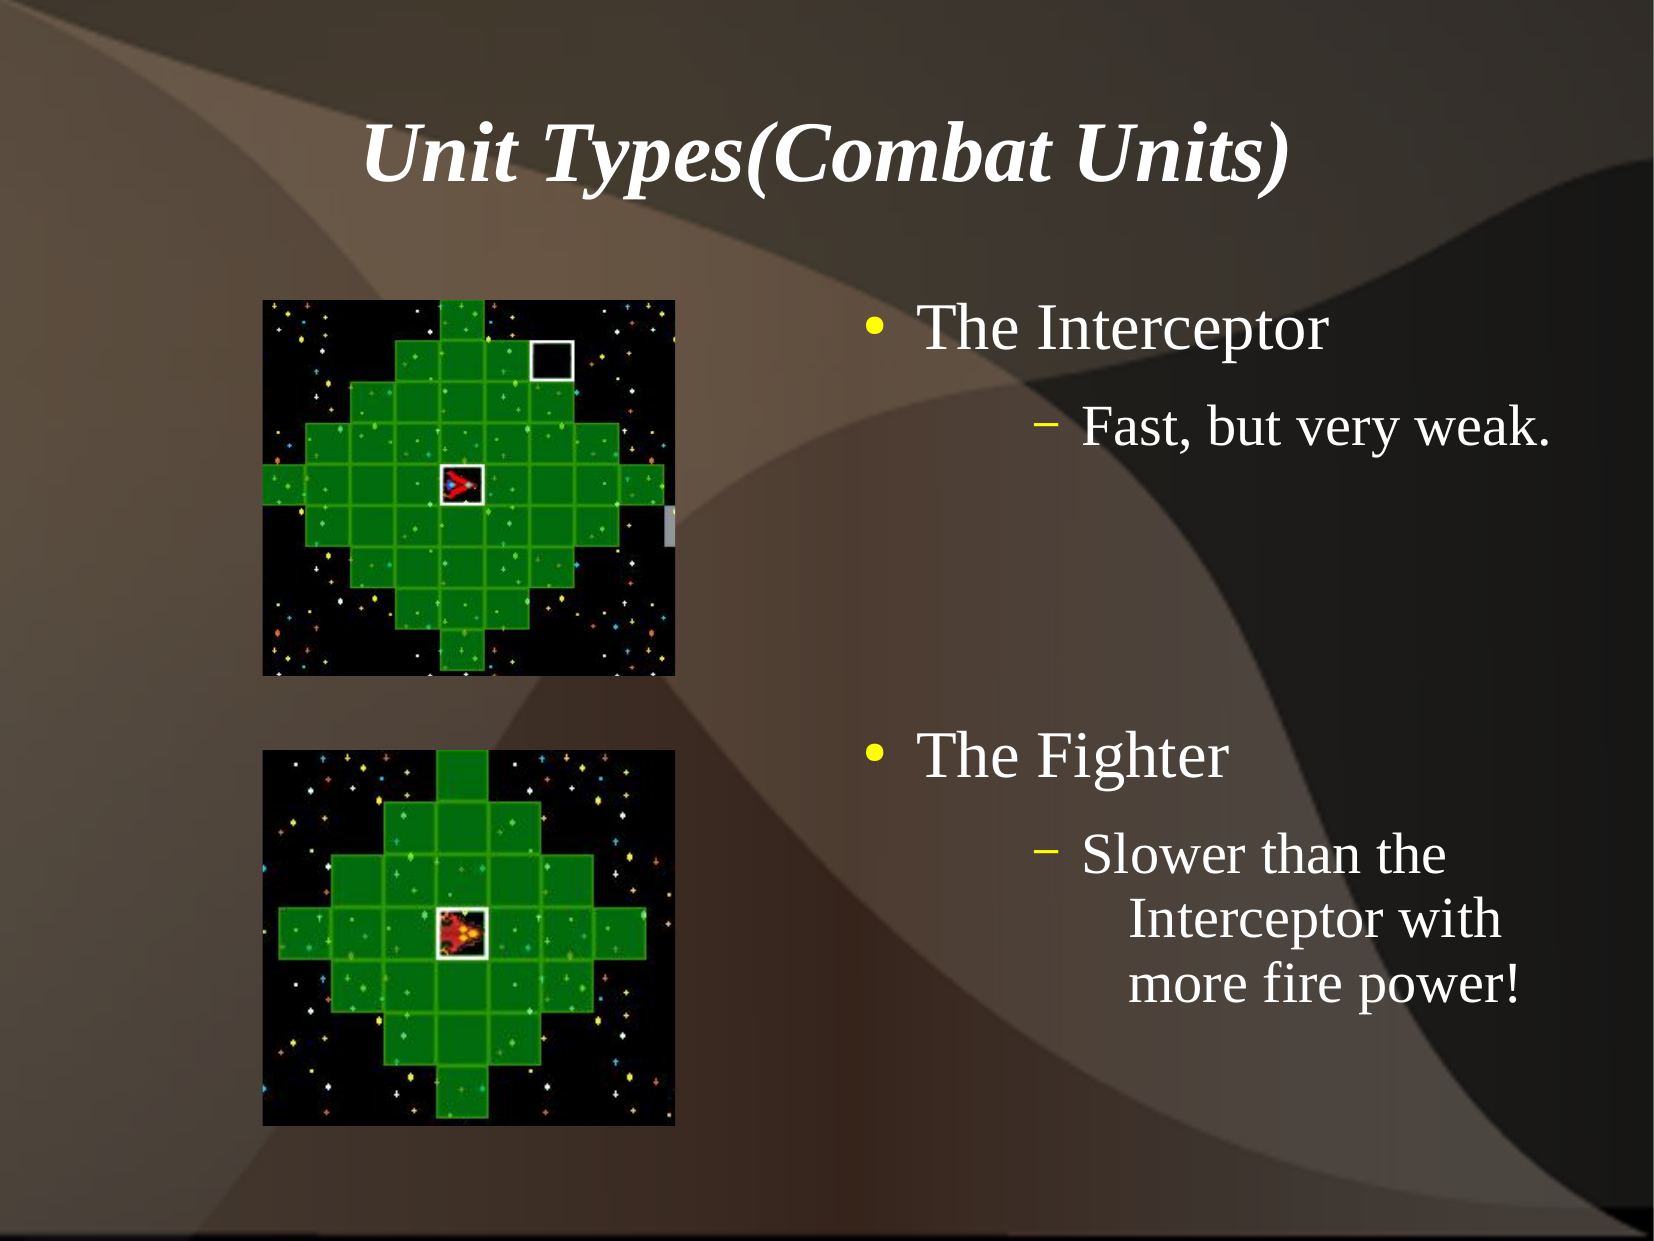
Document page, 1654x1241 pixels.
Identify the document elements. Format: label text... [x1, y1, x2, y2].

picture [0, 0, 1654, 1241]
list The Interceptor Fast, but very weak. [845, 290, 1572, 681]
title Unit Types(Combat Units) [82, 49, 1571, 257]
list The Fighter Slower than the Interceptor with more fire power! [845, 717, 1572, 1109]
